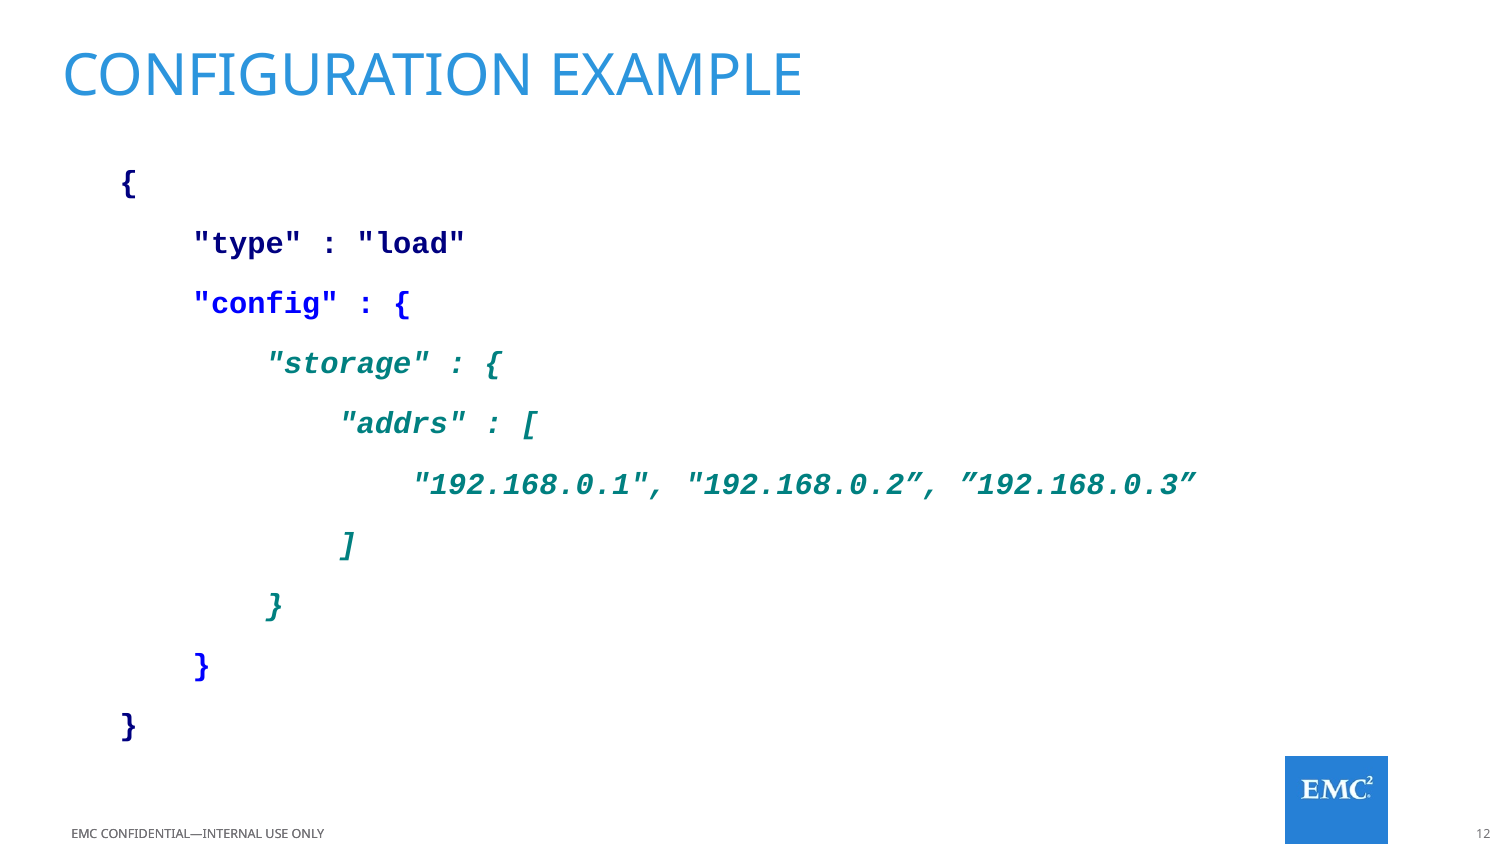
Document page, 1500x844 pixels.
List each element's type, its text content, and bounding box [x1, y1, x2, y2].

title Configuration Example [62, 37, 1450, 108]
list { "type" : "load" "config" : { "storage" : { "addrs" : [ "192.168.0.1", "192.168.0.2”, ”192.168.0.3” ] } } } [62, 162, 1450, 745]
picture [1285, 756, 1388, 844]
